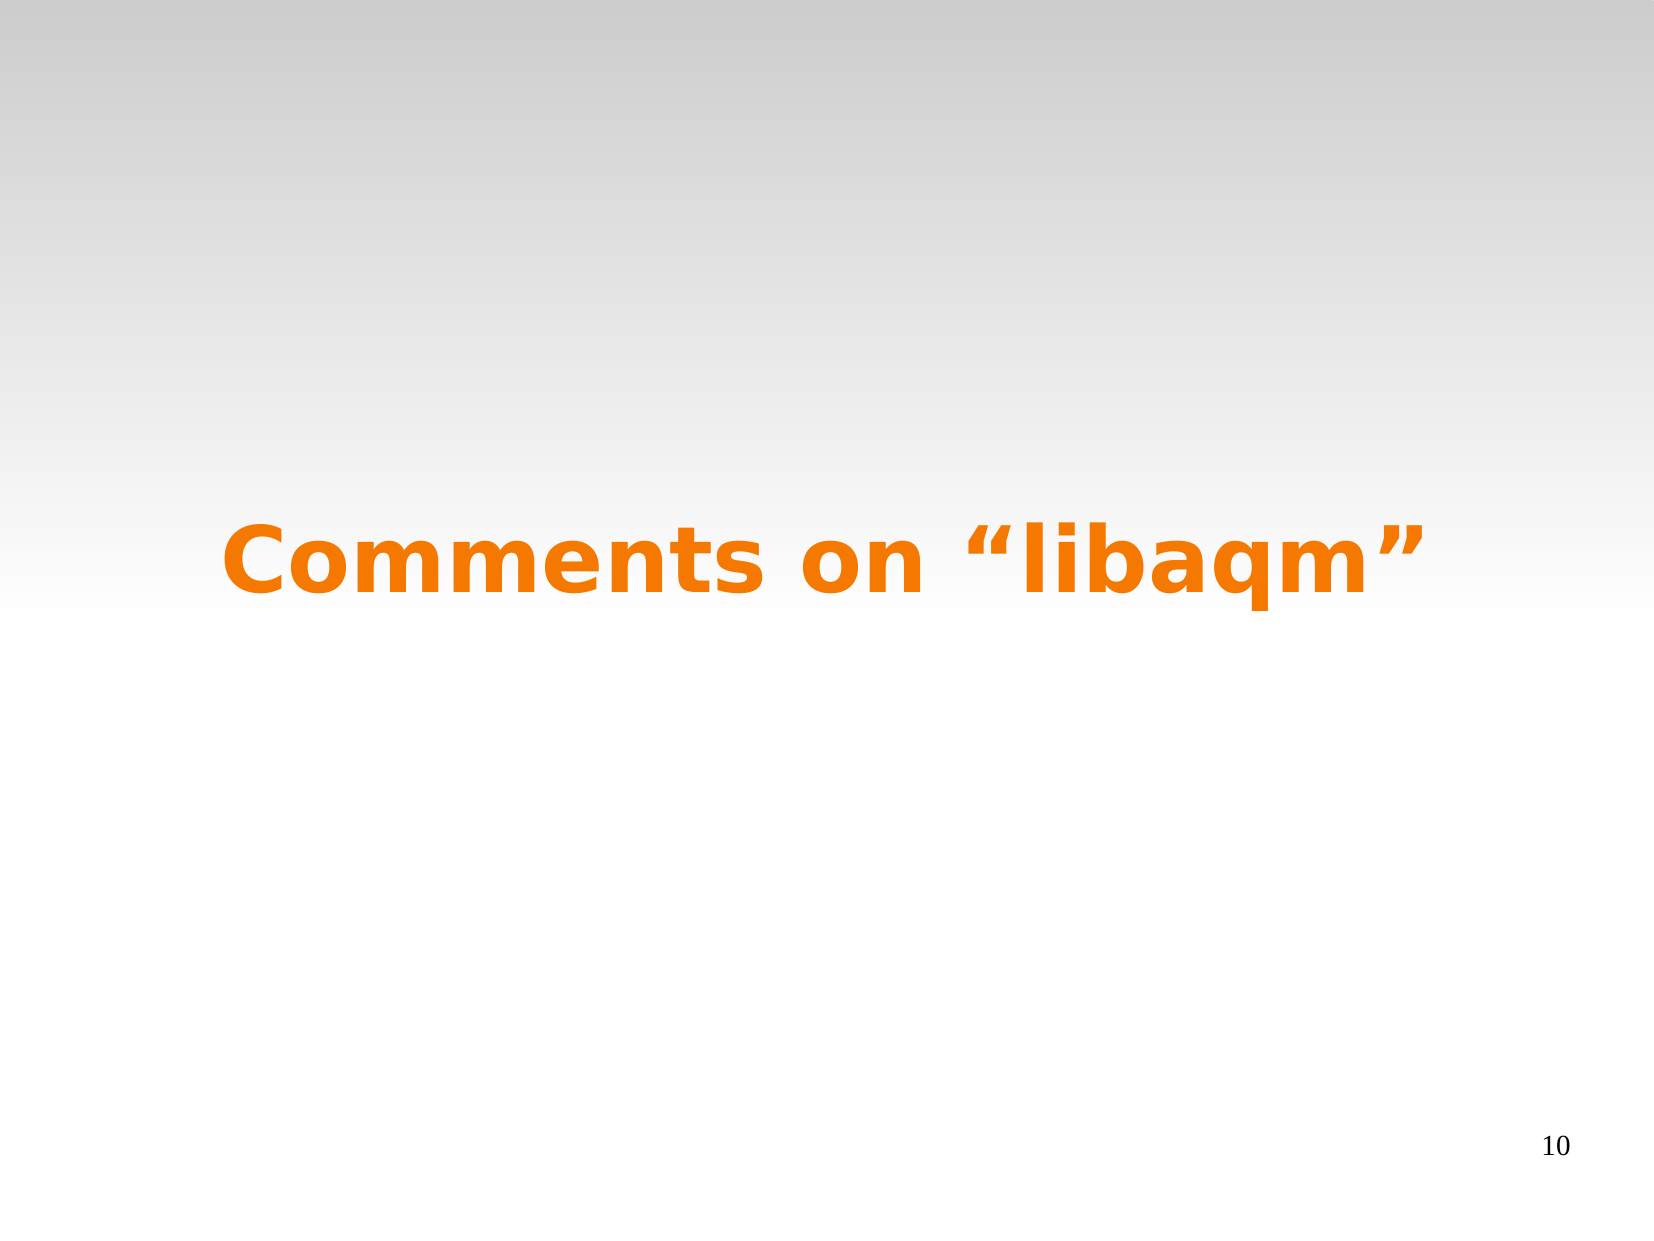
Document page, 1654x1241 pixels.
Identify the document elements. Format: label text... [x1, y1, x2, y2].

title Comments on “libaqm” [82, 456, 1571, 664]
